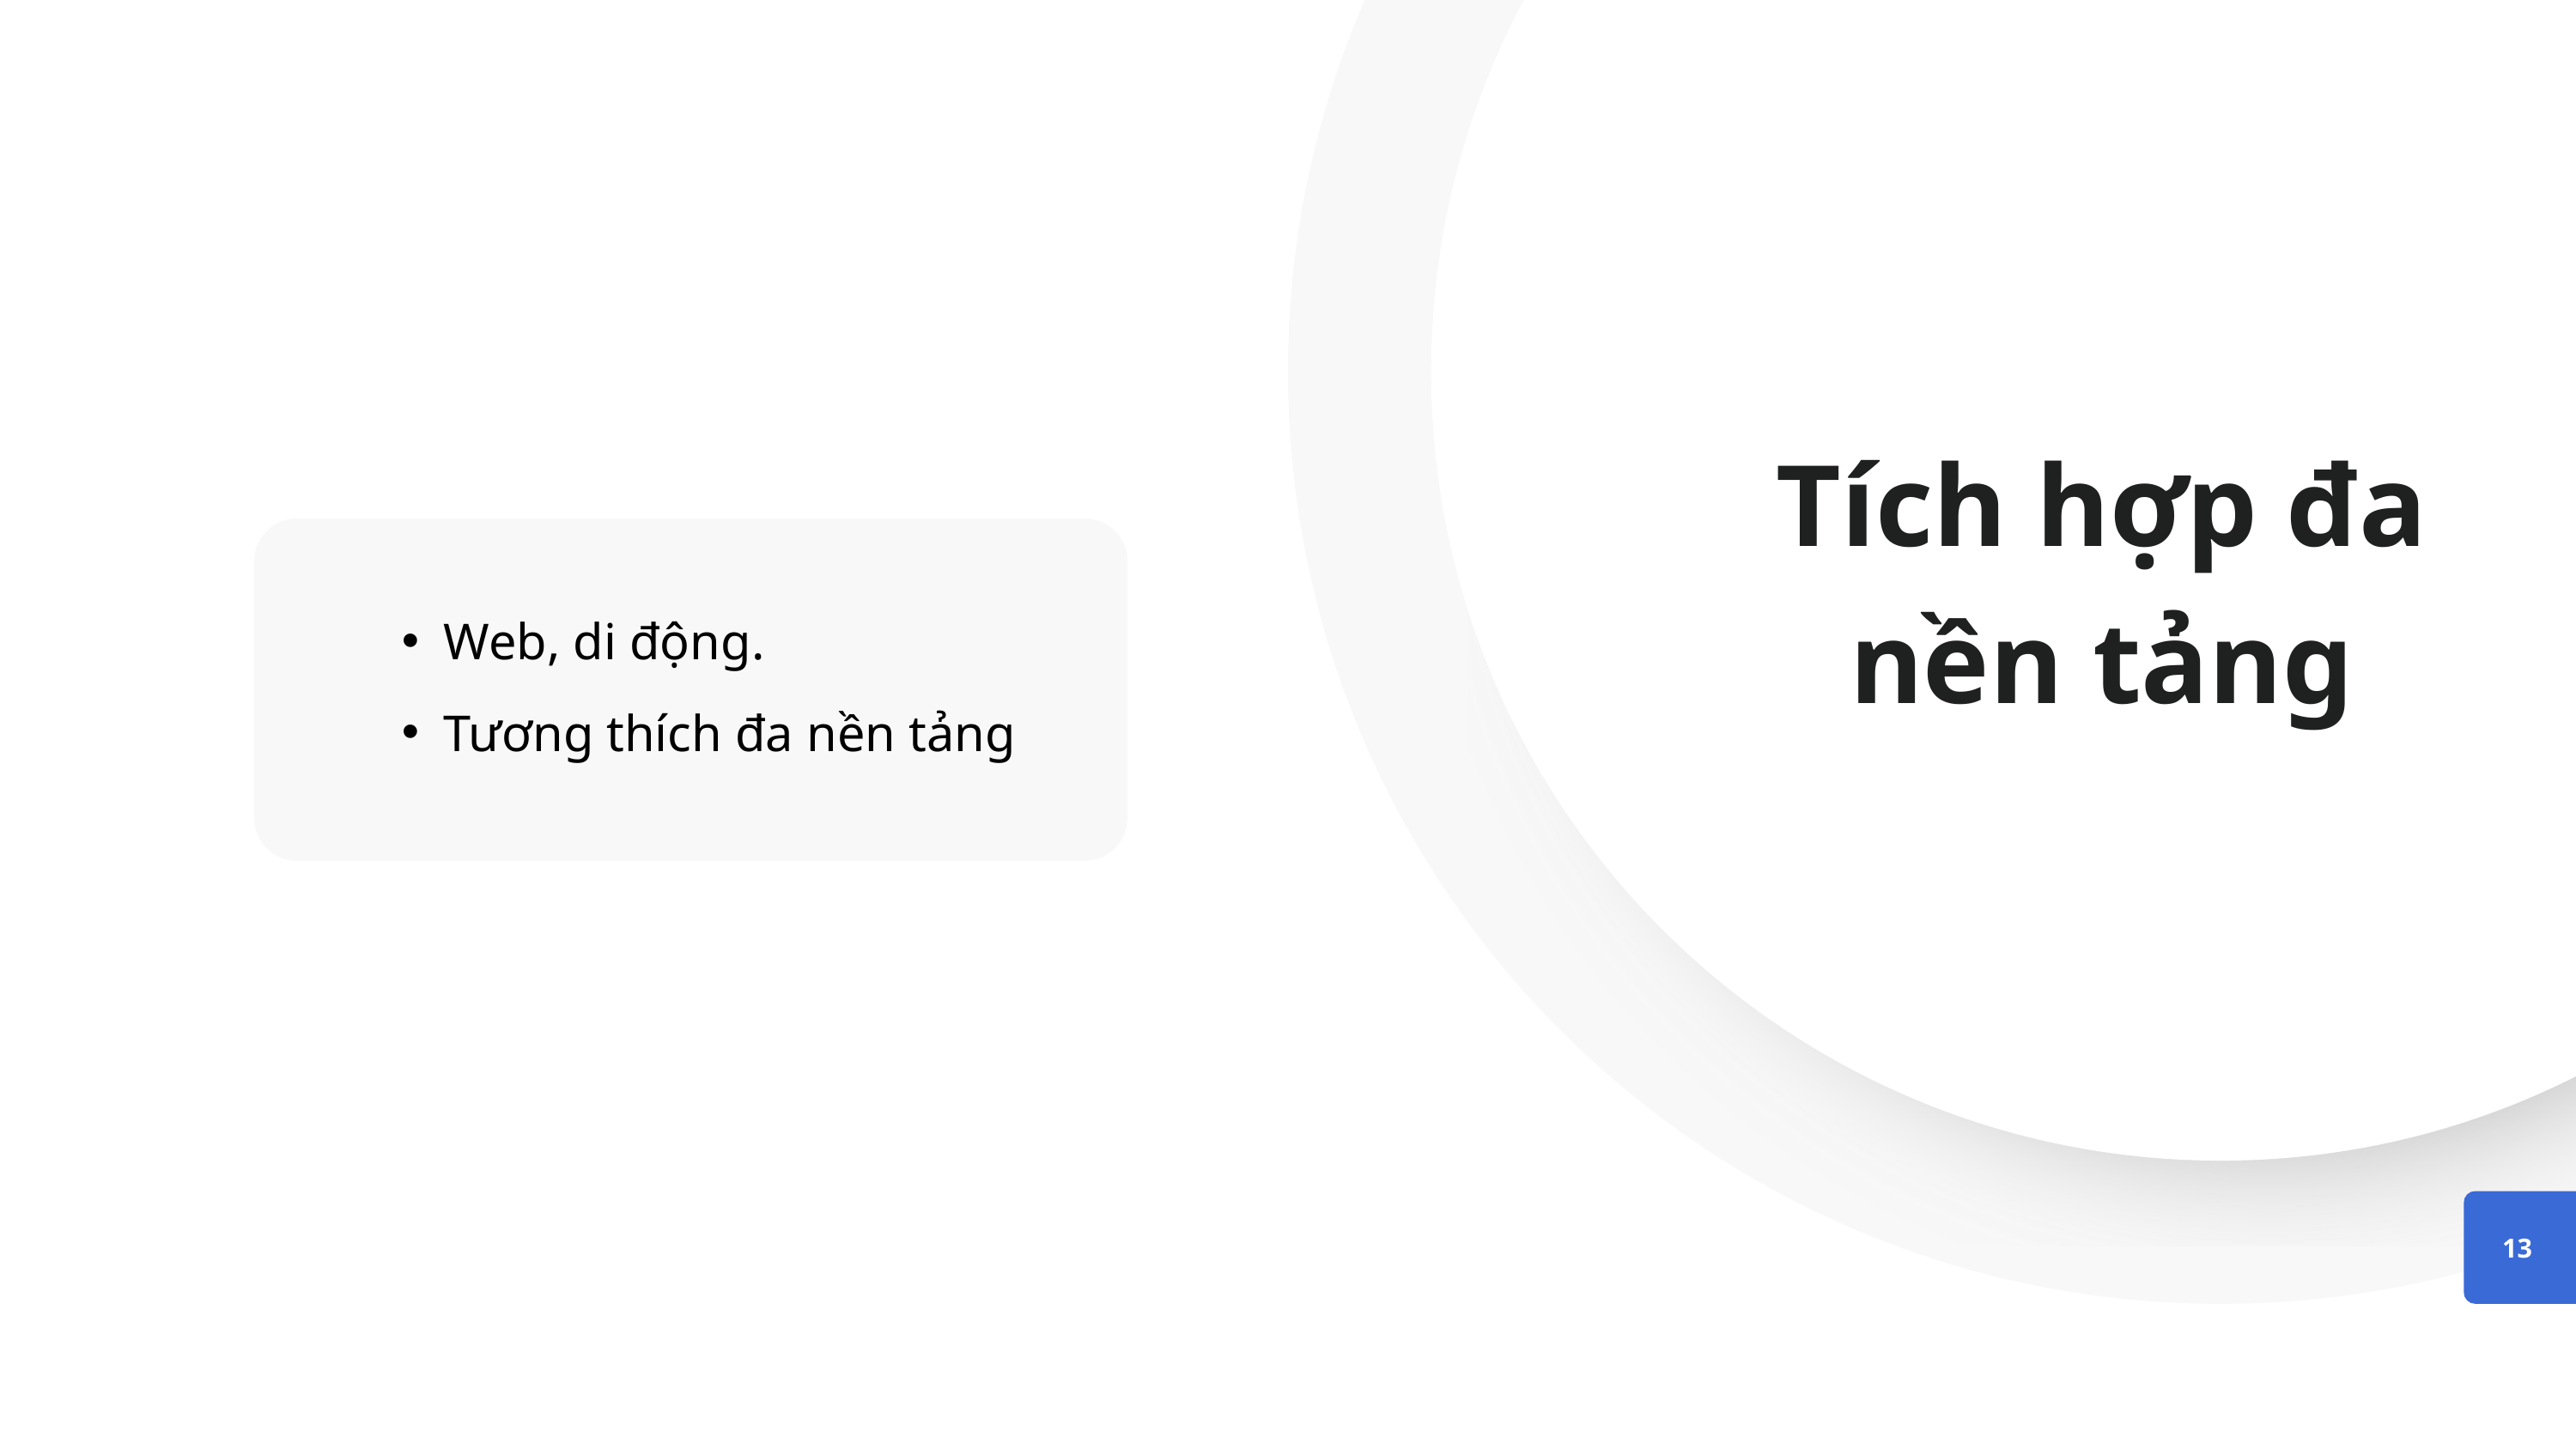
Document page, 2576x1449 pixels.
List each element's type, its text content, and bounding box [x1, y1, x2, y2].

text_box Web, di động. Tương thích đa nền tảng [317, 577, 1107, 756]
text_box [253, 492, 1128, 861]
text_box Tích hợp đa nền tảng [1683, 411, 2521, 718]
text_box 13 [2489, 1226, 2553, 1264]
text_box [1288, 0, 2576, 1304]
